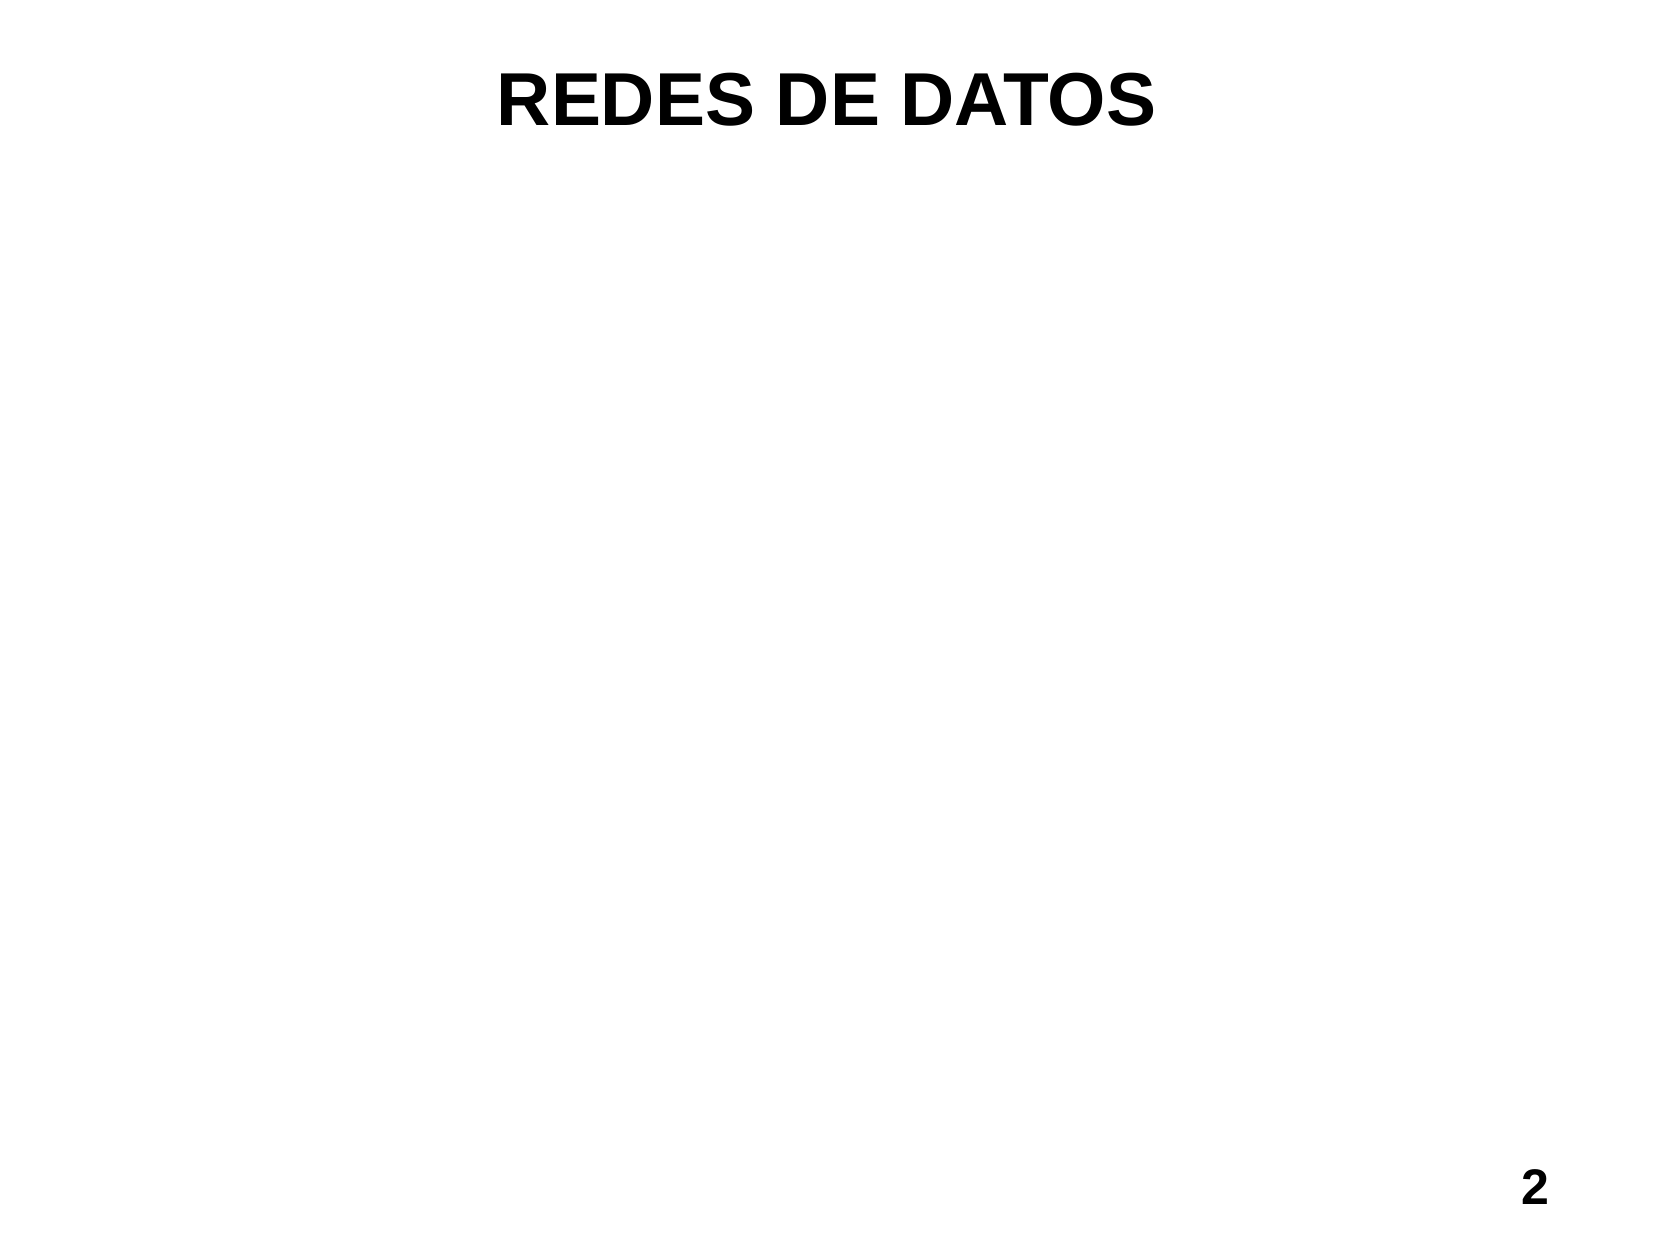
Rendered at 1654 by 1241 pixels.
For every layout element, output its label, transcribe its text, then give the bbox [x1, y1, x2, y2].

text_box <número> [1506, 1151, 1654, 1223]
title REDES DE DATOS [82, 25, 1571, 174]
